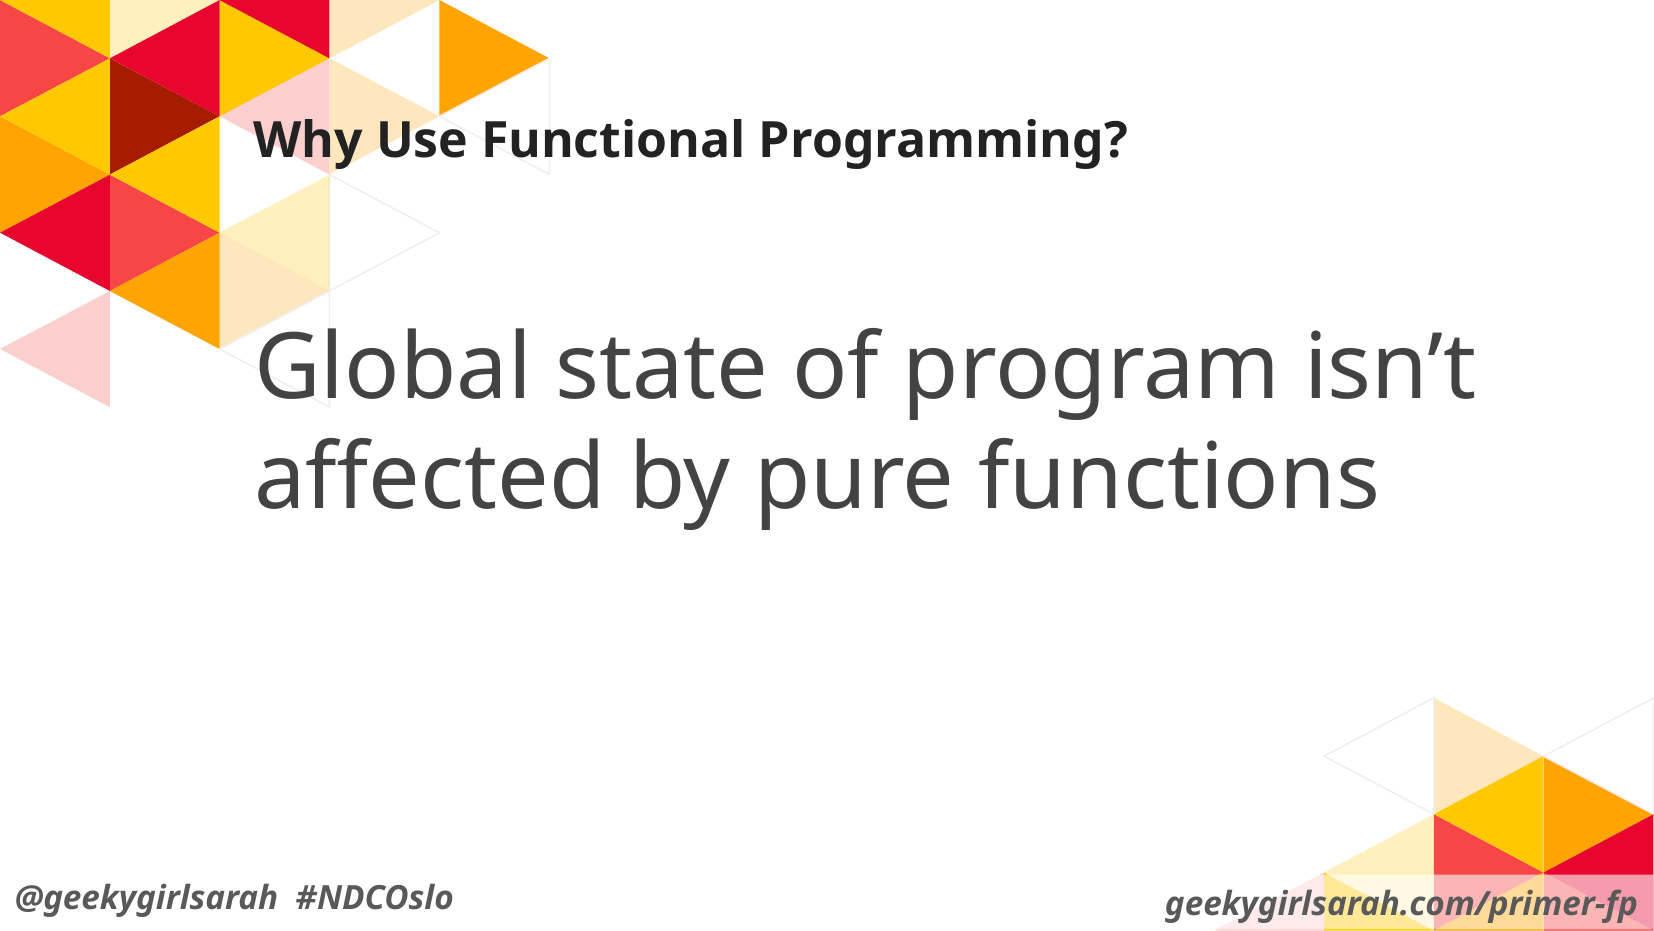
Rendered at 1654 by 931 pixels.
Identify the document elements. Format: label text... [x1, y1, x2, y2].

list Global state of program isn’t affected by pure functions [238, 291, 1565, 817]
title Why Use Functional Programming? [238, 61, 1406, 183]
